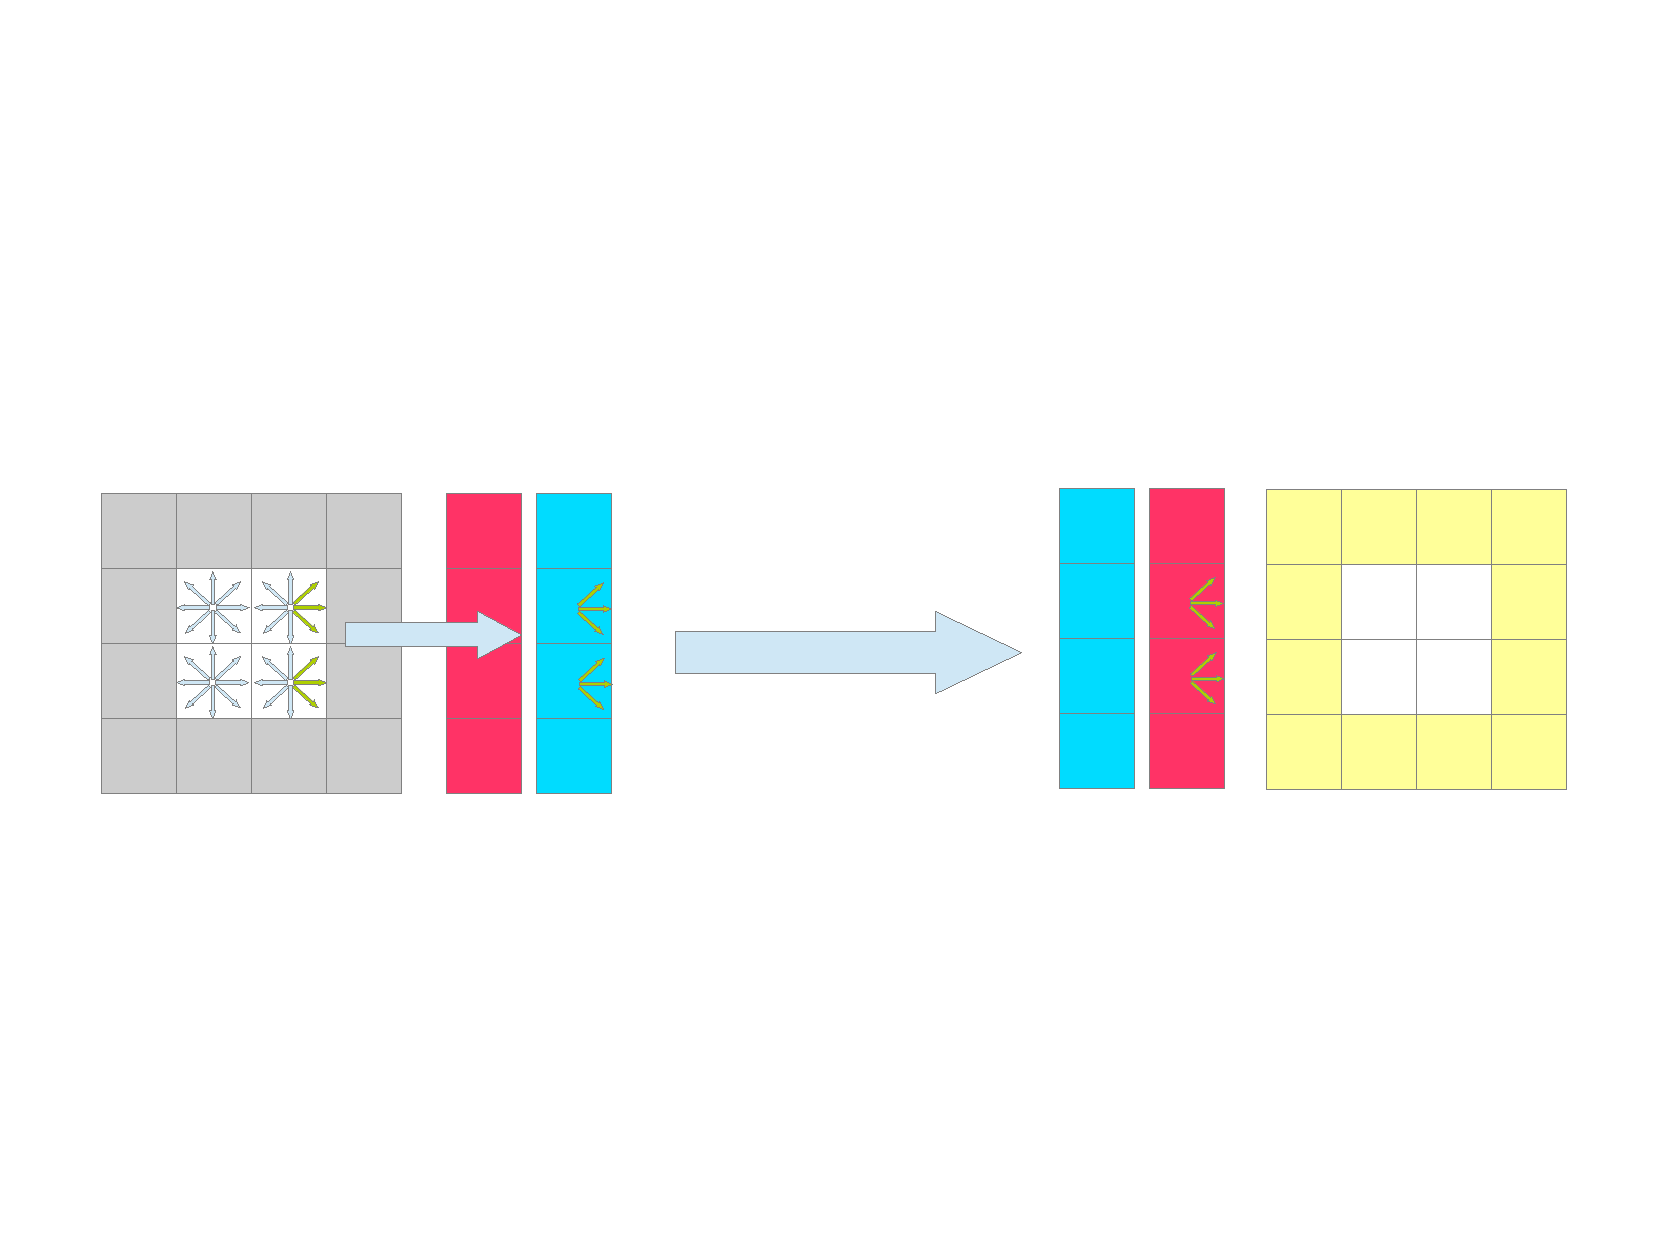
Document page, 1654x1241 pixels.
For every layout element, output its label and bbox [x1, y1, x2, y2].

text_box [1266, 489, 1567, 790]
text_box [1149, 488, 1225, 789]
text_box [101, 493, 522, 794]
text_box [1059, 488, 1135, 789]
text_box [675, 611, 1022, 694]
text_box [536, 493, 613, 794]
